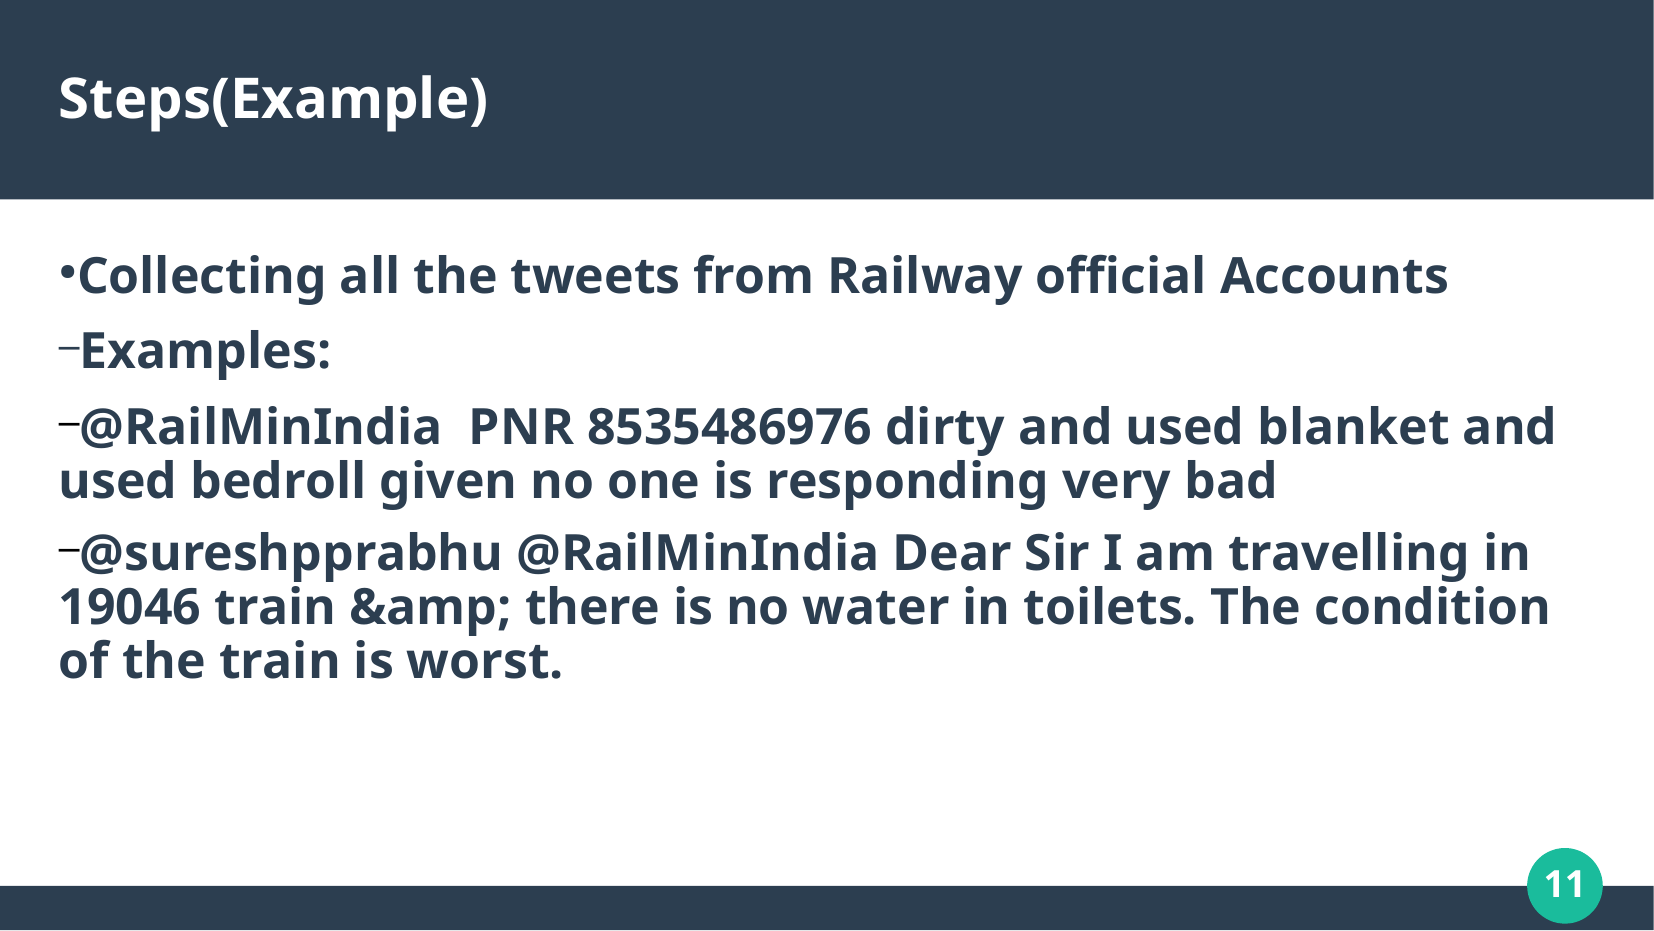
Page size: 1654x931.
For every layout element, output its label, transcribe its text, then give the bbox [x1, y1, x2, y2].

list Collecting all the tweets from Railway official Accounts Examples: @RailMinIndia PNR 8535486976 dirty and used blanket and used bedroll given no one is responding very bad @sureshpprabhu @RailMinIndia Dear Sir I am travelling in 19046 train &amp; there is no water in toilets. The condition of the train is worst. [59, 243, 1595, 864]
title Steps(Example) [59, 37, 1595, 155]
